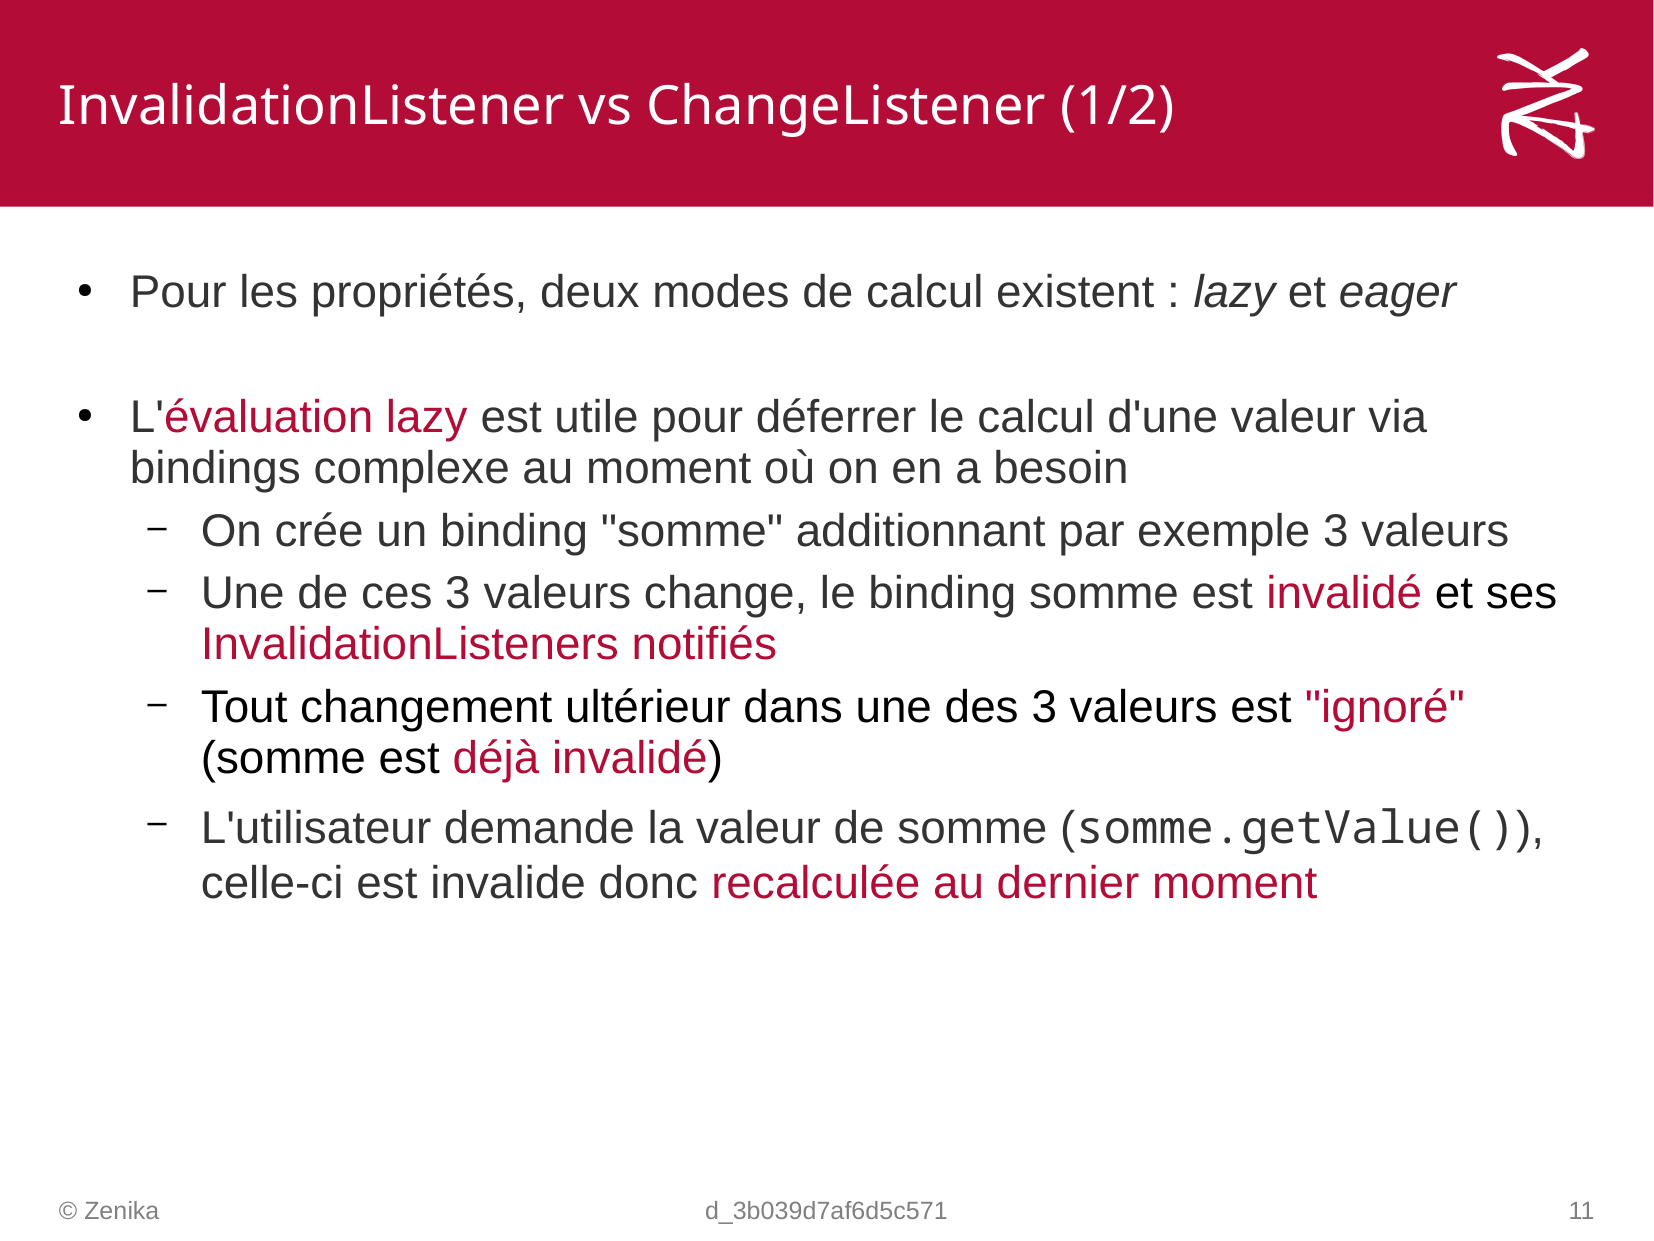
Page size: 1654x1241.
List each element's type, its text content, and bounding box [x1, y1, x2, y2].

title InvalidationListener vs ChangeListener (1/2) [59, 29, 1595, 178]
list Pour les propriétés, deux modes de calcul existent : lazy et eager L'évaluation lazy est utile pour déferrer le calcul d'une valeur via bindings complexe au moment où on en a besoin On crée un binding "somme" additionnant par exemple 3 valeurs Une de ces 3 valeurs change, le binding somme est invalidé et ses InvalidationListeners notifiés Tout changement ultérieur dans une des 3 valeurs est "ignoré" (somme est déjà invalidé) L'utilisateur demande la valeur de somme (somme.getValue()), celle-ci est invalide donc recalculée au dernier moment [59, 265, 1595, 1182]
